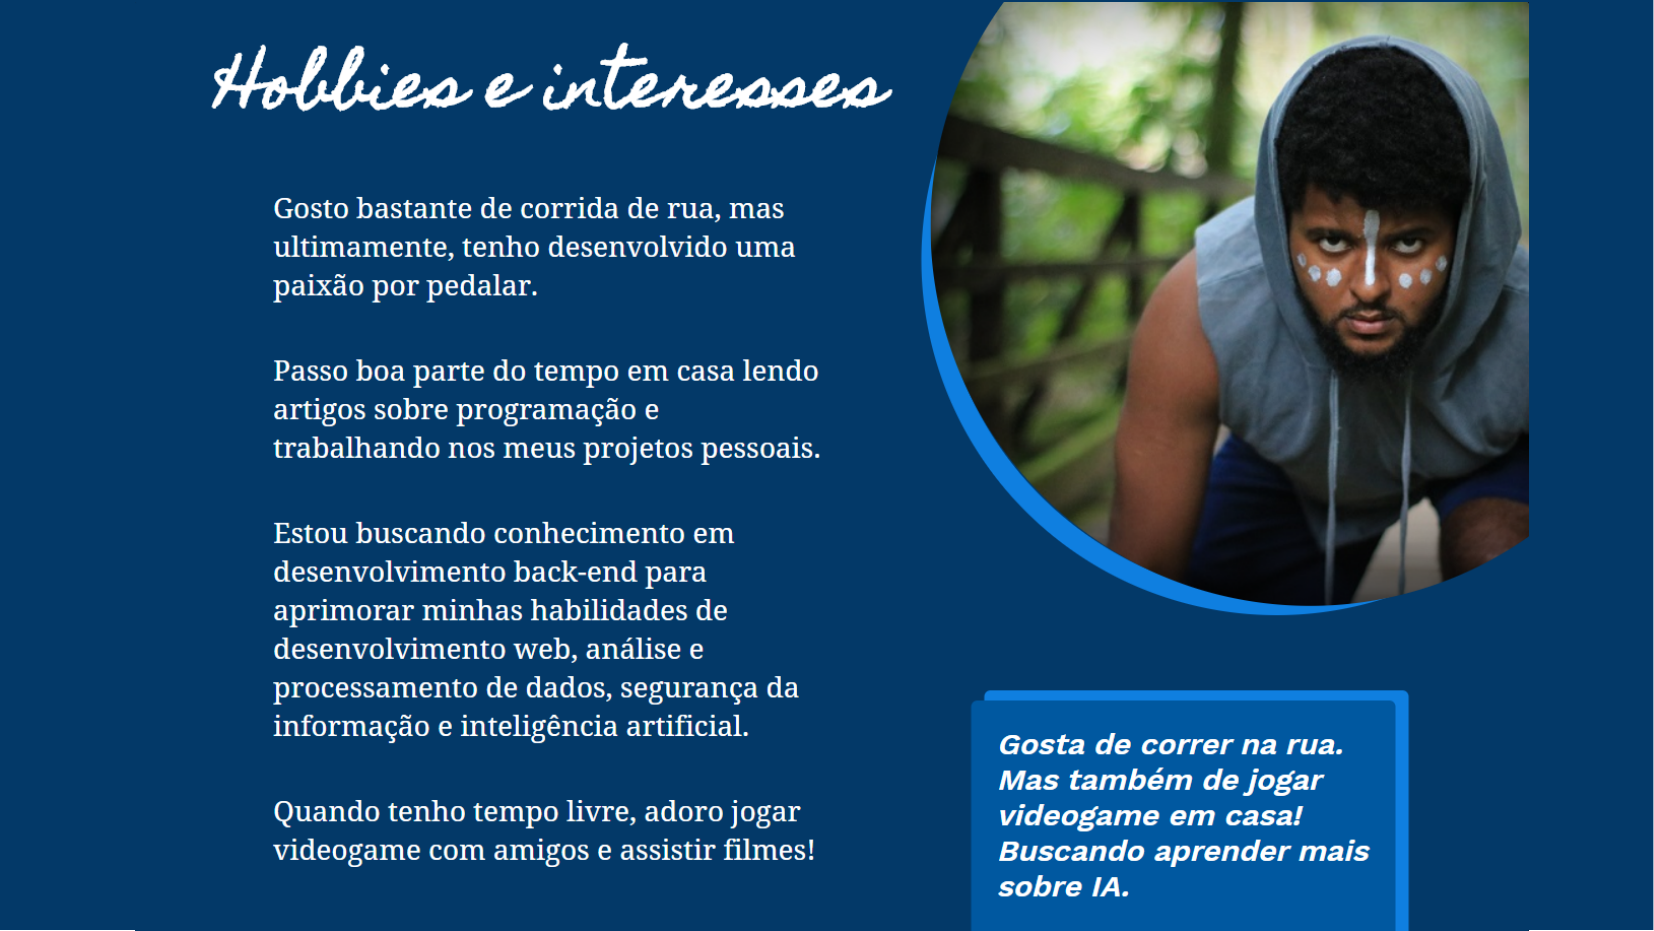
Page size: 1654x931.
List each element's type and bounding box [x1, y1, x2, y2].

picture [135, 2, 1529, 931]
